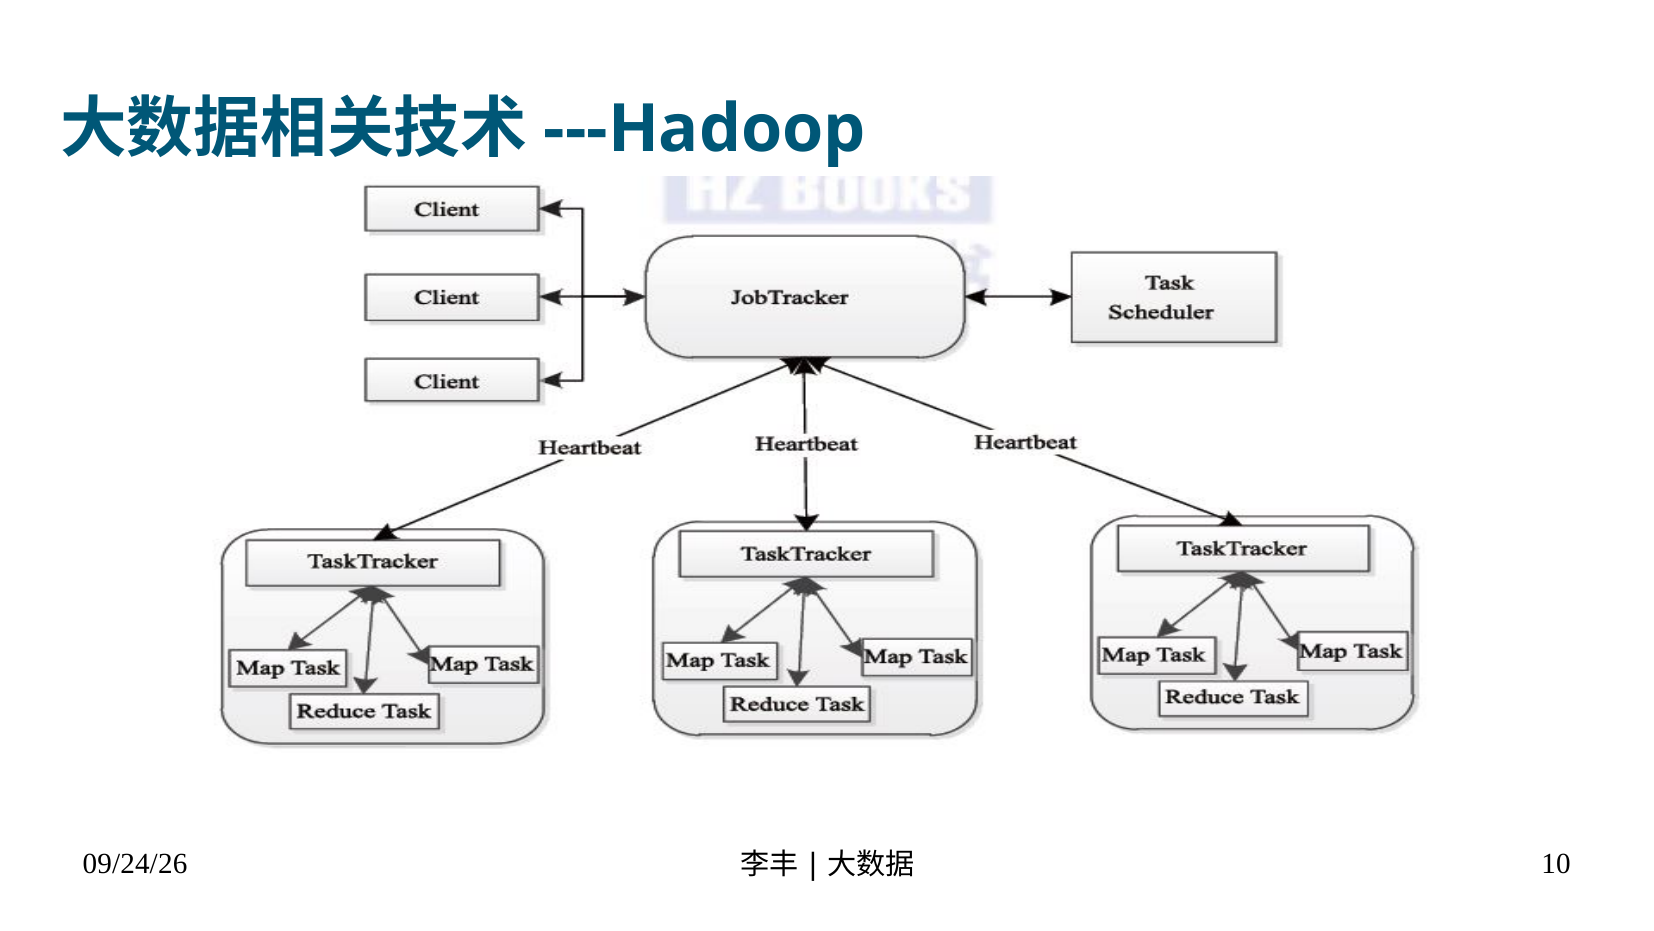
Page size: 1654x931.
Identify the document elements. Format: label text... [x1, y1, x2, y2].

picture [199, 176, 1454, 754]
text_box 大数据相关技术---Hadoop [45, 76, 1197, 156]
text_box 大数据相关技术---Hadoop [71, 128, 116, 156]
text_box 大数据相关技术---Hadoop [339, 140, 383, 156]
